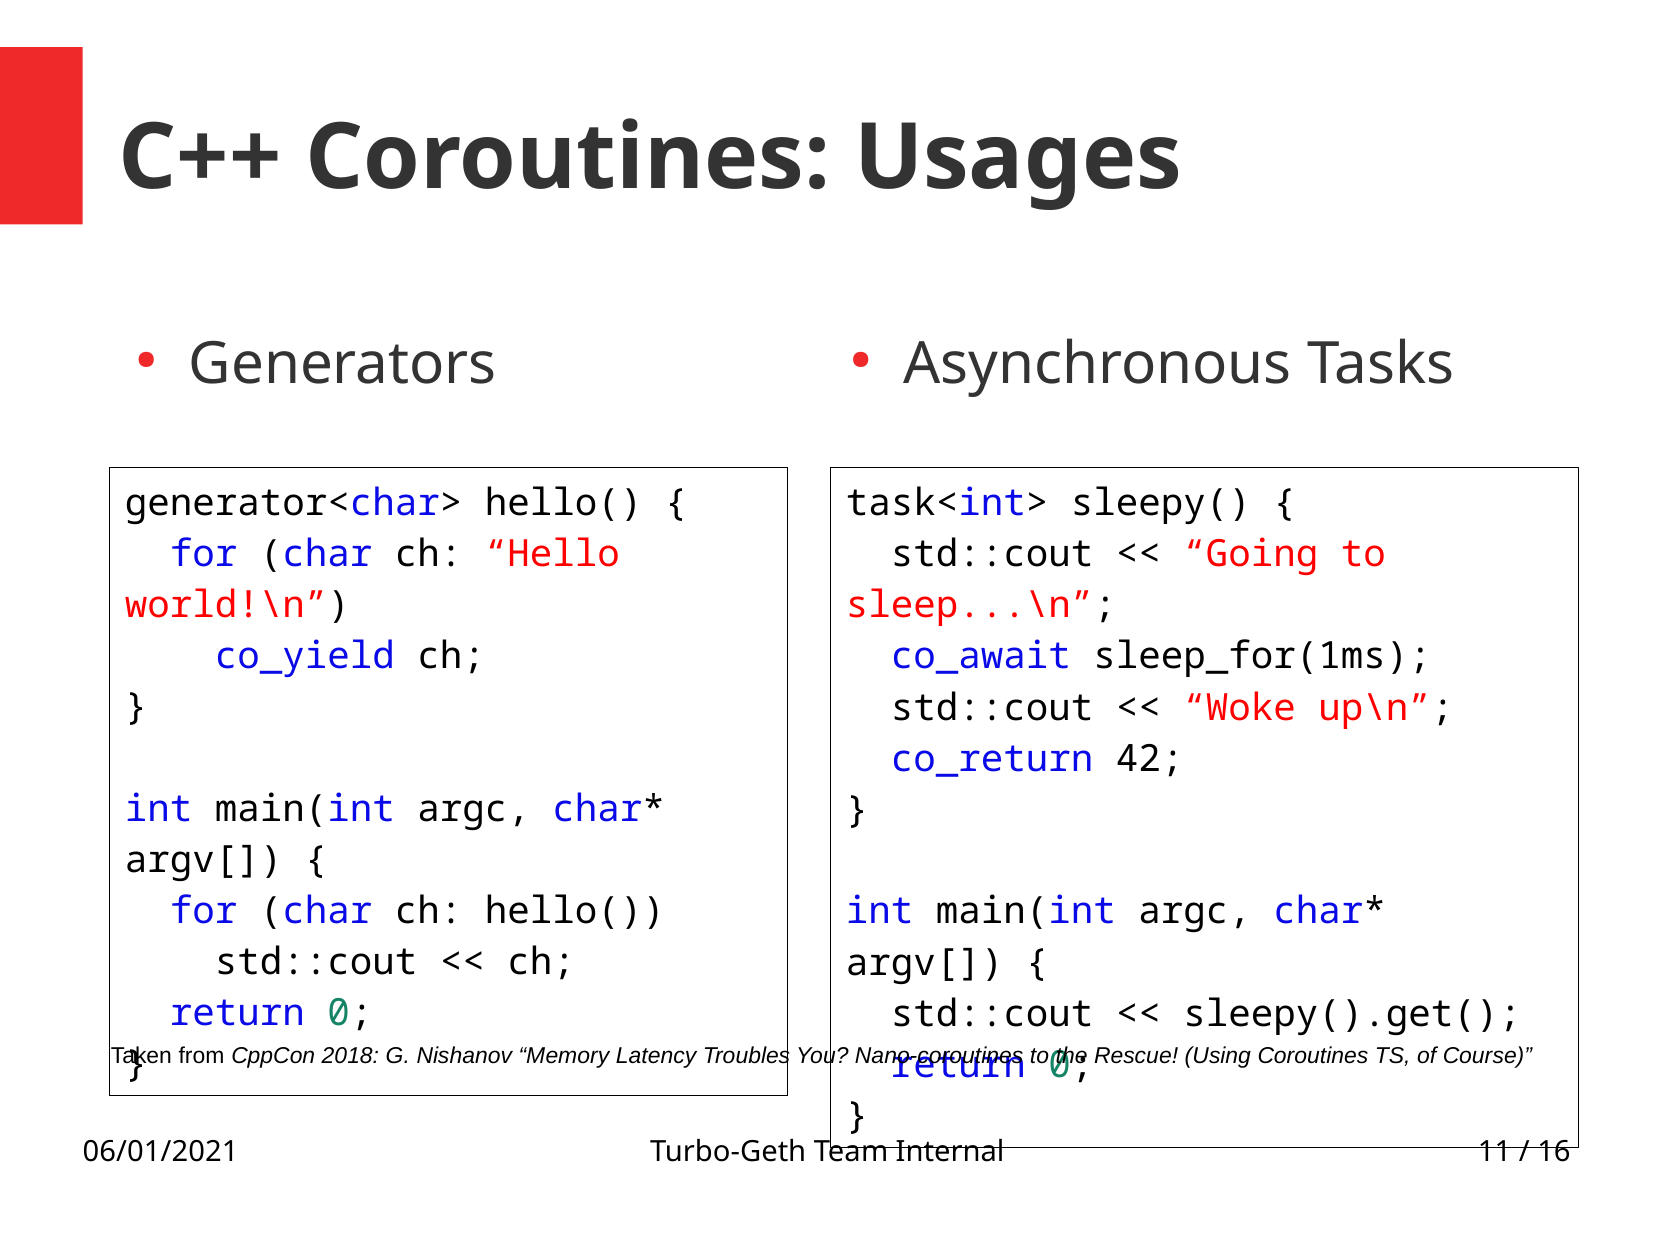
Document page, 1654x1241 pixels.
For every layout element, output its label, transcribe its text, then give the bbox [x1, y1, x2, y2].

title C++ Coroutines: Usages [118, 49, 1571, 257]
text_box generator<char> hello() { for (char ch: “Hello world!\n”) co_yield ch; } int main(int argc, char* argv[]) { for (char ch: hello()) std::cout << ch; return 0; } [109, 467, 788, 901]
text_box task<int> sleepy() { std::cout << “Going to sleep...\n”; co_await sleep_for(1ms); std::cout << “Woke up\n”; co_return 42; } int main(int argc, char* argv[]) { std::cout << sleepy().get(); return 0; } [830, 467, 1579, 899]
list Generators [118, 321, 800, 389]
list Asynchronous Tasks [832, 321, 1515, 396]
text_box Taken from CppCon 2018: G. Nishanov “Memory Latency Troubles You? Nano-coroutines to the Rescue! (Using Coroutines TS, of Course)” [96, 1035, 1552, 1087]
